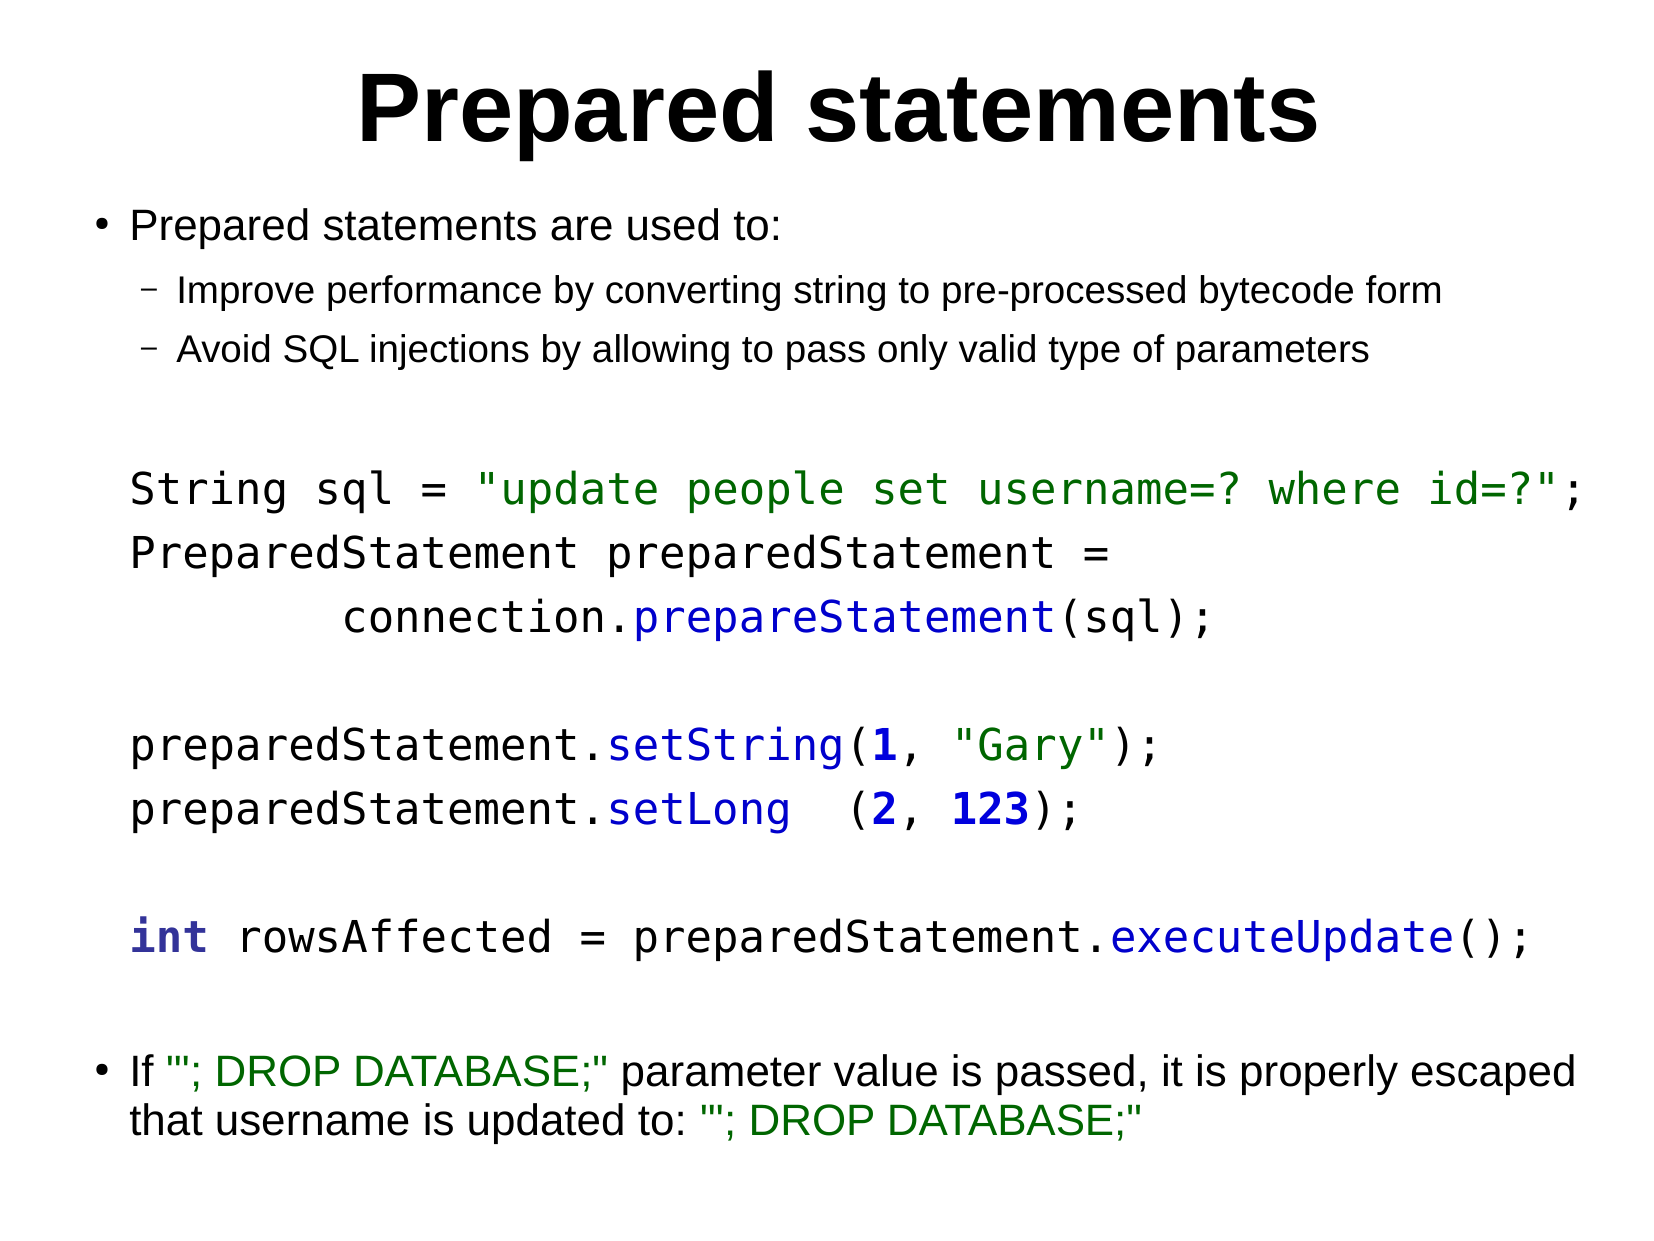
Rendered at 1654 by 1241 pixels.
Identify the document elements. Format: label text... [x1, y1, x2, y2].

title Prepared statements [94, 35, 1583, 182]
list Prepared statements are used to: Improve performance by converting string to pre-processed bytecode form Avoid SQL injections by allowing to pass only valid type of parameters String sql = "update people set username=? where id=?"; PreparedStatement preparedStatement = connection.prepareStatement(sql); preparedStatement.setString(1, "Gary"); preparedStatement.setLong (2, 123); int rowsAffected = preparedStatement.executeUpdate(); If "'; DROP DATABASE;" parameter value is passed, it is properly escaped that username is updated to: "'; DROP DATABASE;" [82, 200, 1607, 1205]
